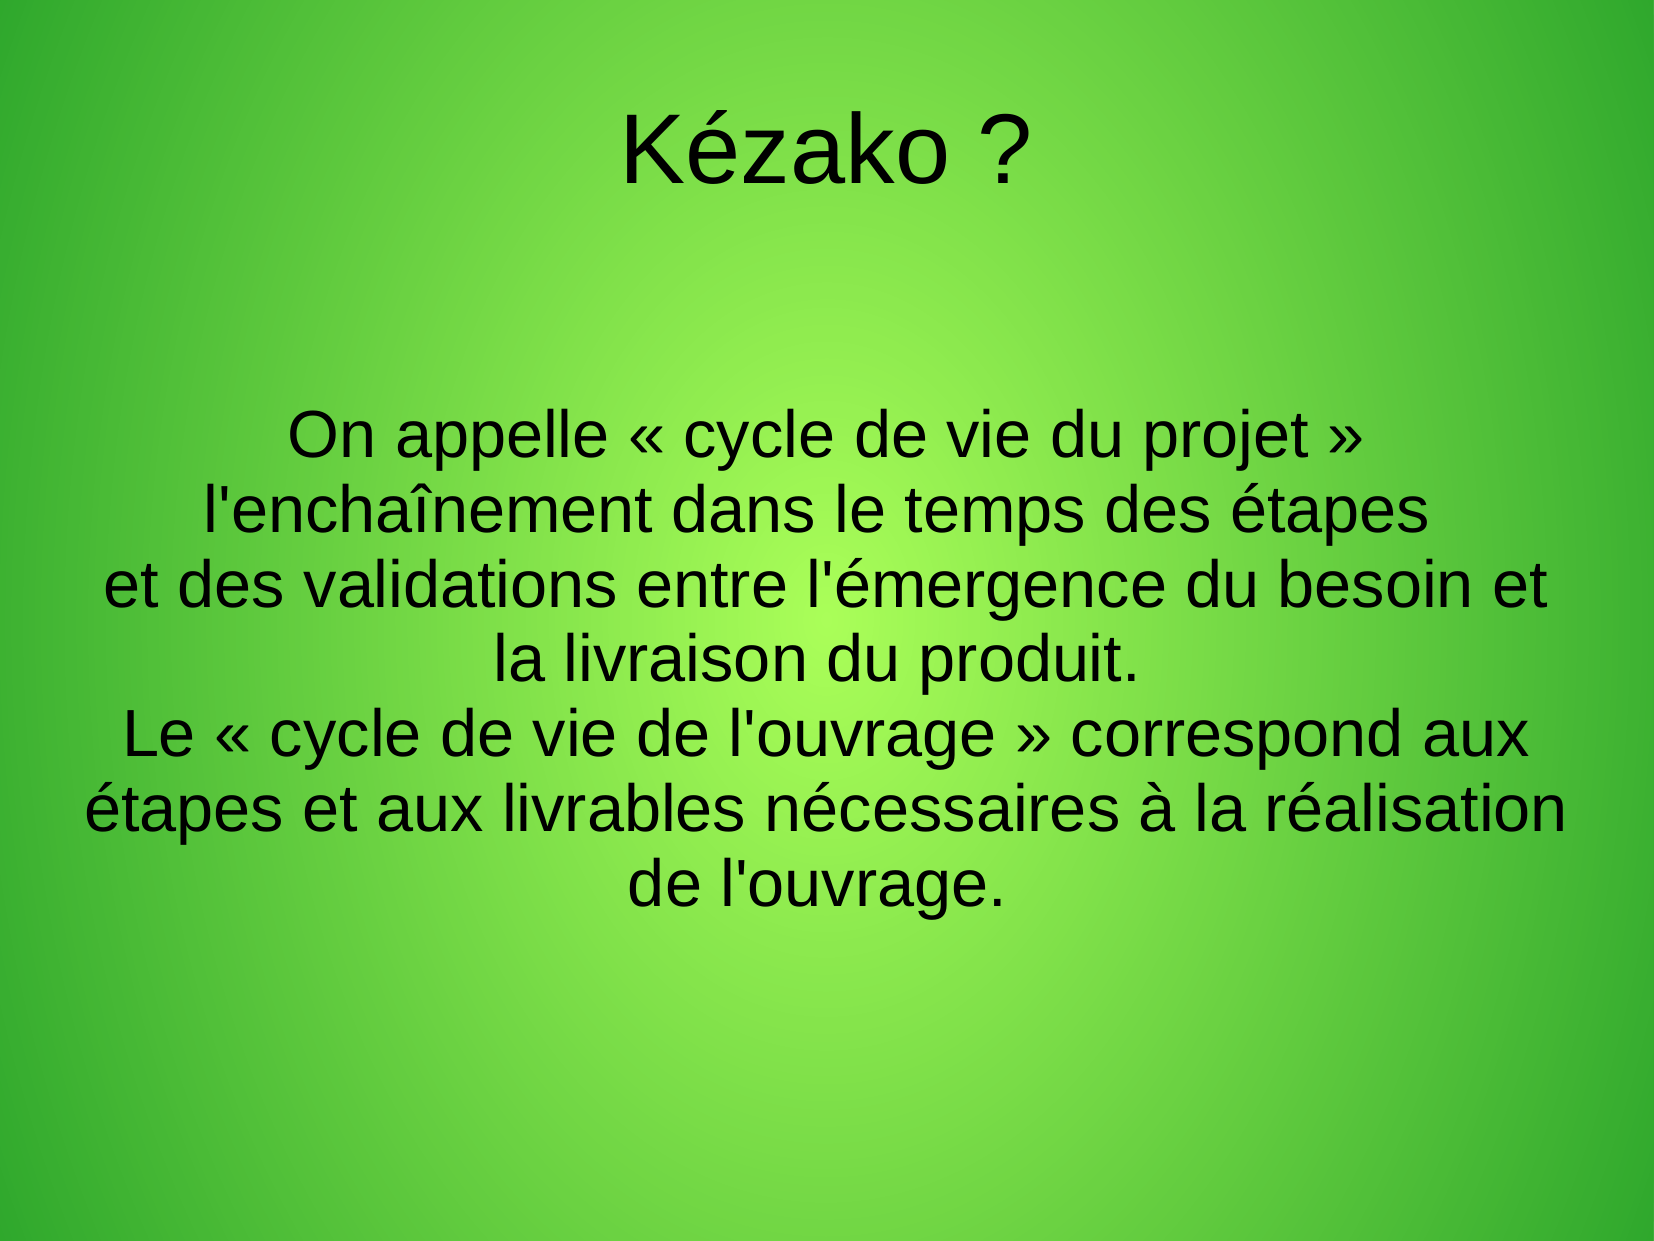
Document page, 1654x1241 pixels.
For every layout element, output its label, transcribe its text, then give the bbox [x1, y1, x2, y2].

subtitle On appelle « cycle de vie du projet » l'enchaînement dans le temps des étapes et des validations entre l'émergence du besoin et la livraison du produit. Le « cycle de vie de l'ouvrage » correspond aux étapes et aux livrables nécessaires à la réalisation de l'ouvrage. [82, 299, 1571, 1019]
title Kézako ? [82, 47, 1571, 252]
